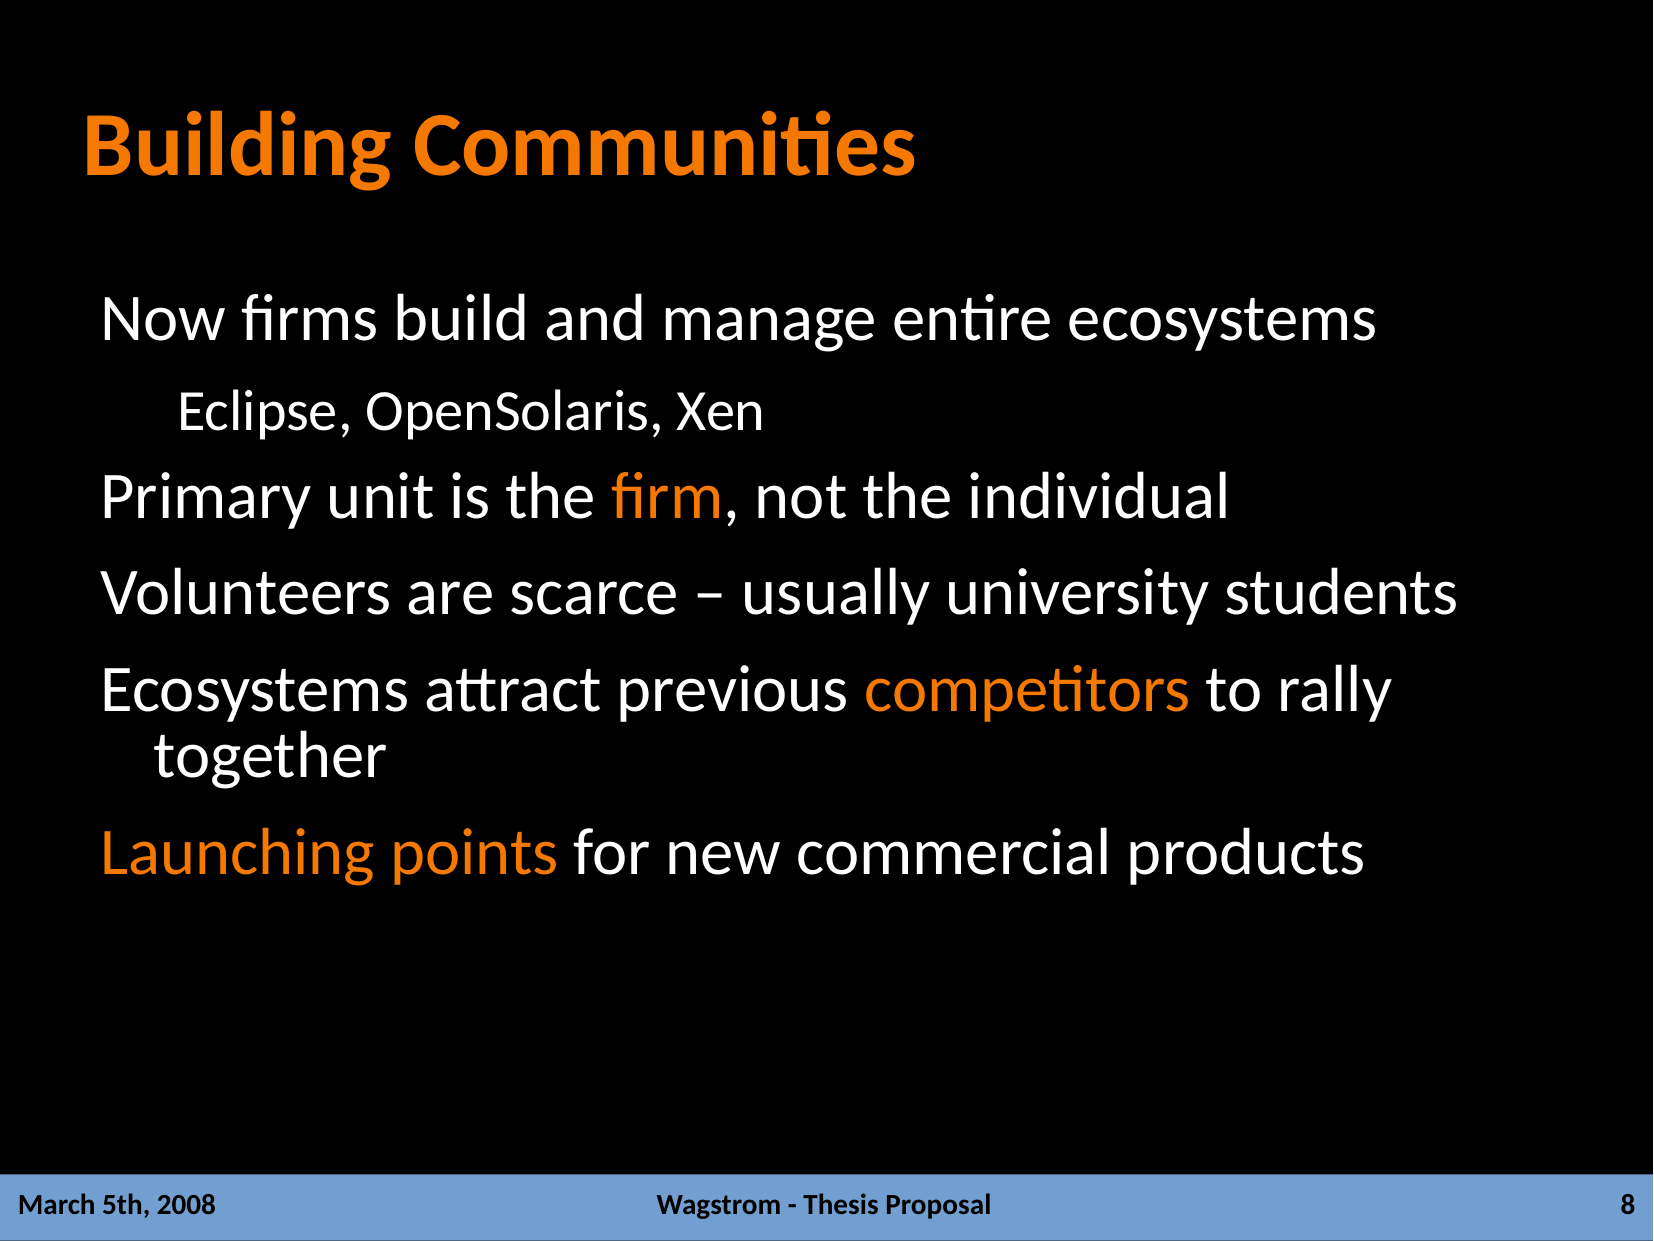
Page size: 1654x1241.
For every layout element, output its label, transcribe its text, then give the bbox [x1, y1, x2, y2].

title Building Communities [82, 56, 1571, 250]
list Now firms build and manage entire ecosystems Eclipse, OpenSolaris, Xen Primary unit is the firm, not the individual Volunteers are scarce – usually university students Ecosystems attract previous competitors to rally together Launching points for new commercial products [82, 290, 1571, 1095]
